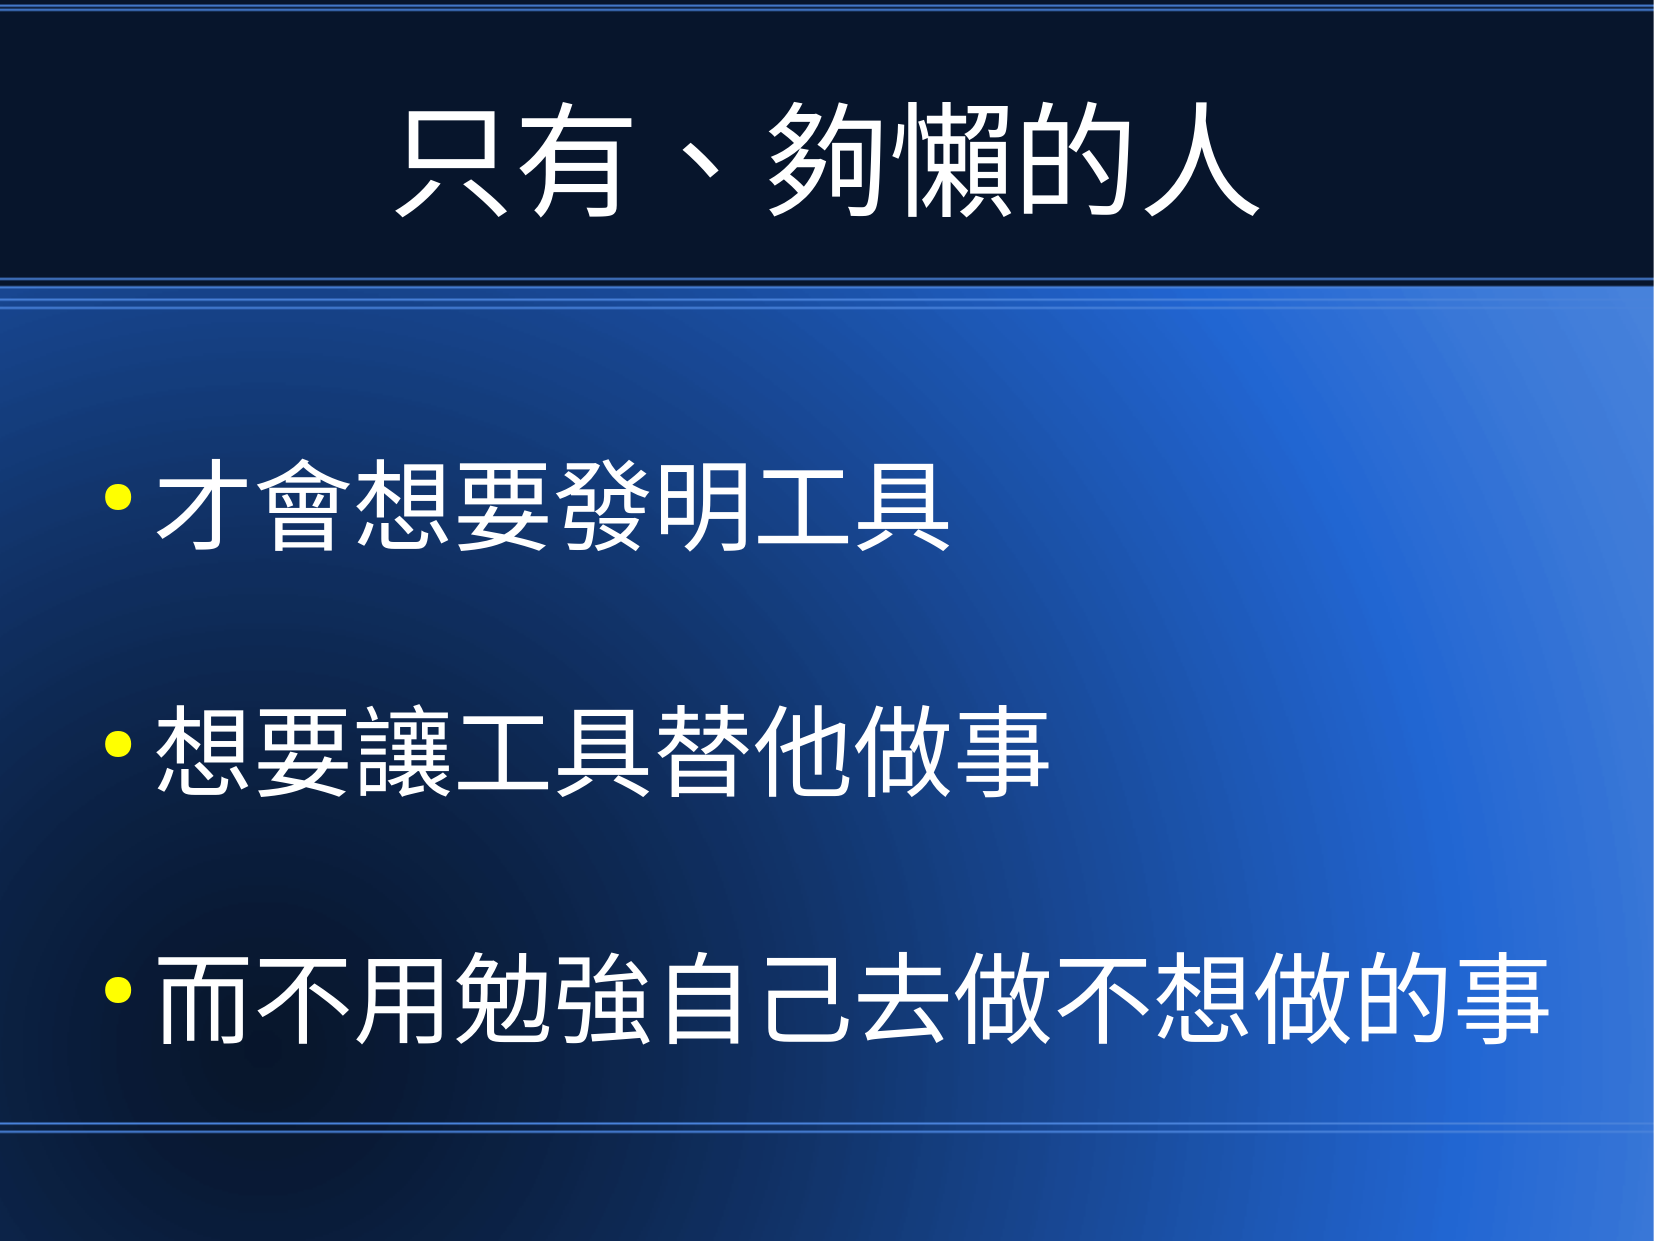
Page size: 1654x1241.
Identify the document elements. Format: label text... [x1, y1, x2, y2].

title 只有、夠懶的人 [82, 49, 1571, 257]
picture [0, 0, 1654, 1241]
list 才會想要發明工具 想要讓工具替他做事 而不用勉強自己去做不想做的事 [82, 355, 1571, 1241]
